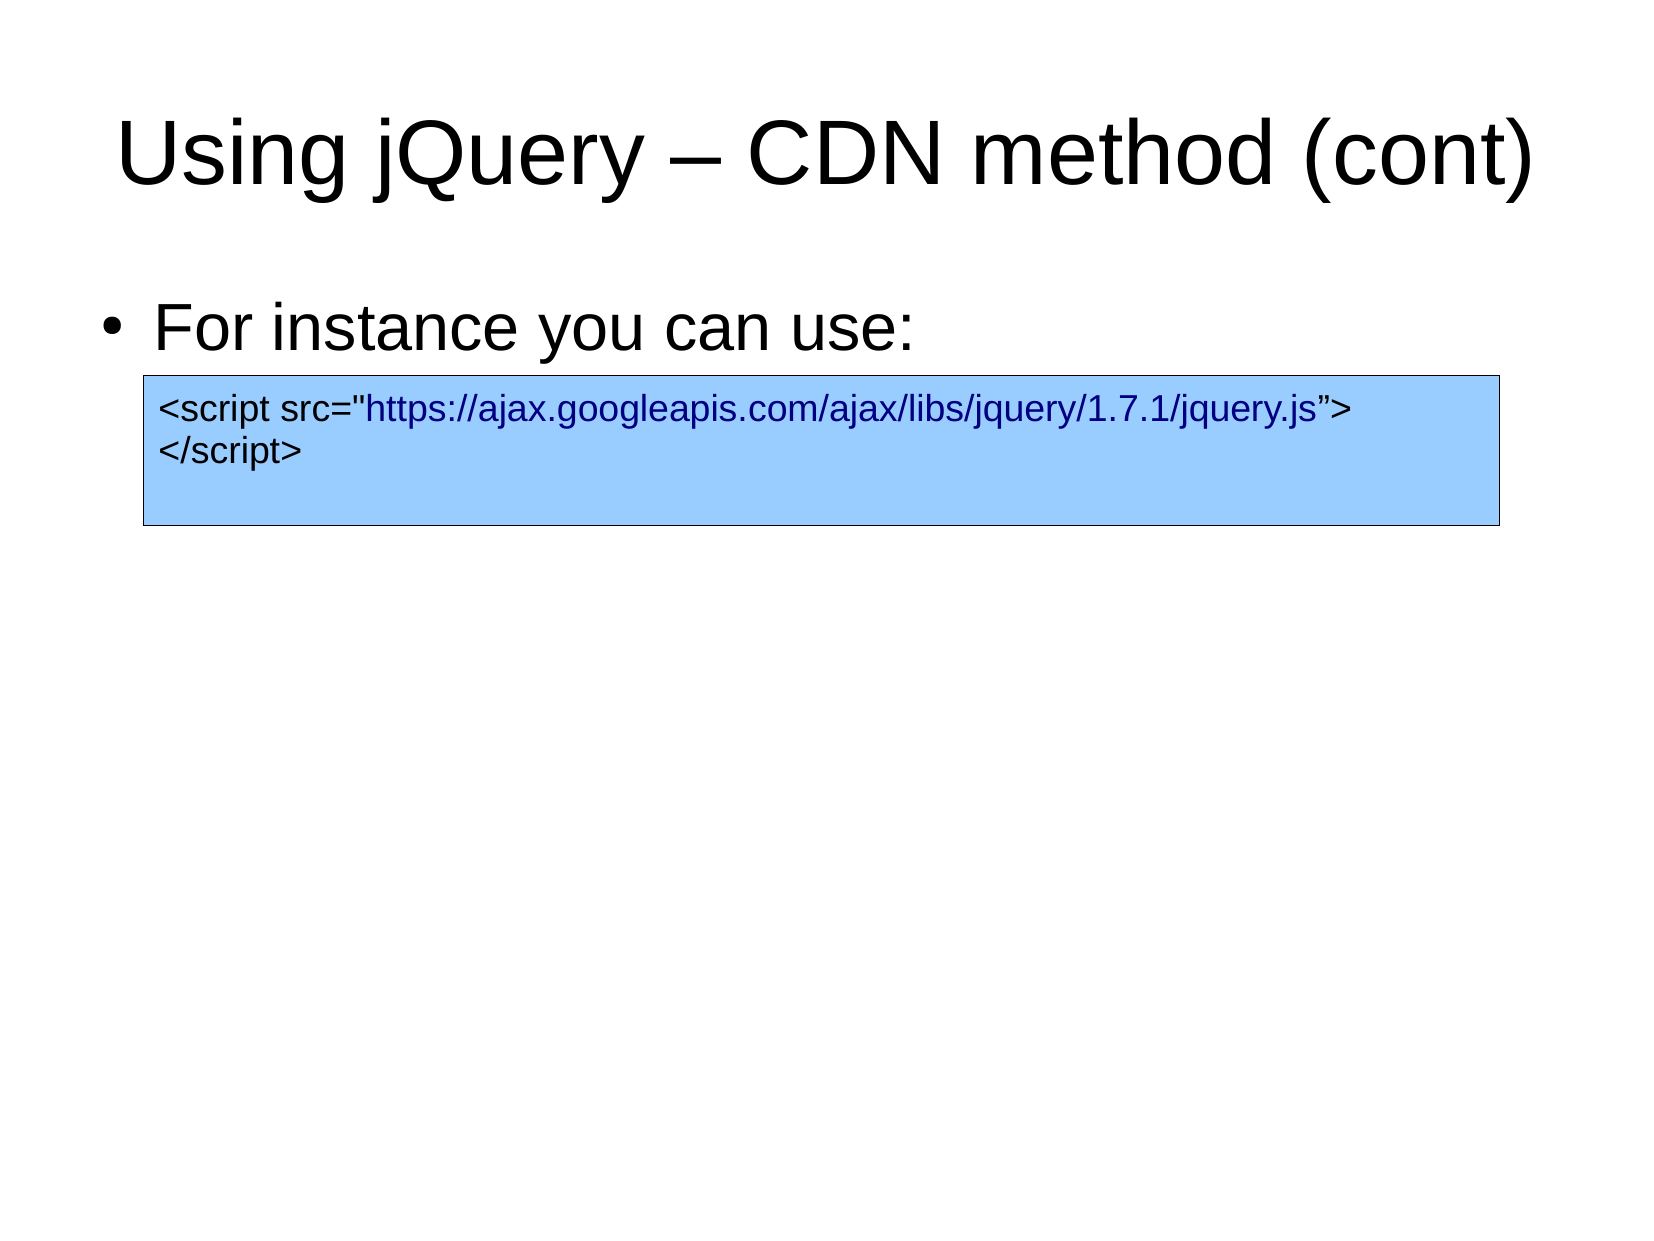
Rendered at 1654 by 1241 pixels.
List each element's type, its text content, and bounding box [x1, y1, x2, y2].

text_box <script src="https://ajax.googleapis.com/ajax/libs/jquery/1.7.1/jquery.js”> </script> [143, 375, 1500, 526]
title Using jQuery – CDN method (cont) [82, 49, 1571, 257]
list For instance you can use: [82, 290, 1571, 1109]
